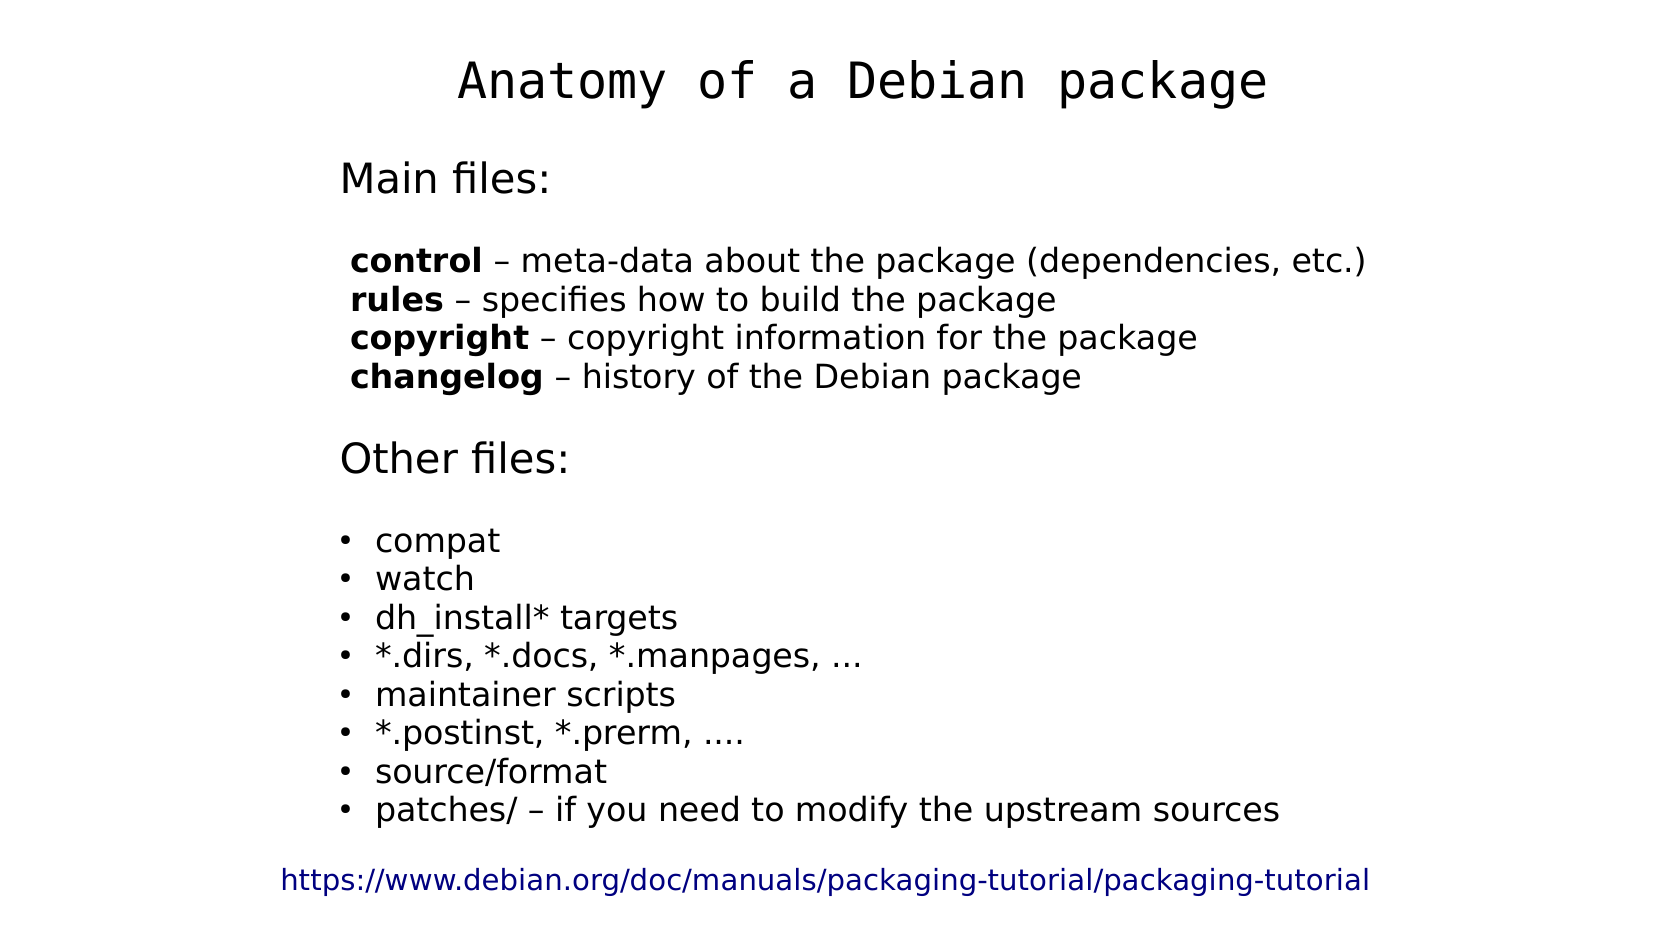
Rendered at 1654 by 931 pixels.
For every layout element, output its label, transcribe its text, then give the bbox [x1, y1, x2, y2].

text_box Anatomy of a Debian package [442, 45, 1286, 119]
text_box https://www.debian.org/doc/manuals/packaging-tutorial/packaging-tutorial [265, 856, 1388, 931]
text_box Main files: control – meta-data about the package (dependencies, etc.) rules – specifies how to build the package copyright – copyright information for the package changelog – history of the Debian package Other files: compat watch dh_install* targets *.dirs, *.docs, *.manpages, ... maintainer scripts *.postinst, *.prerm, .... source/format patches/ – if you need to modify the upstream sources [324, 147, 1404, 837]
